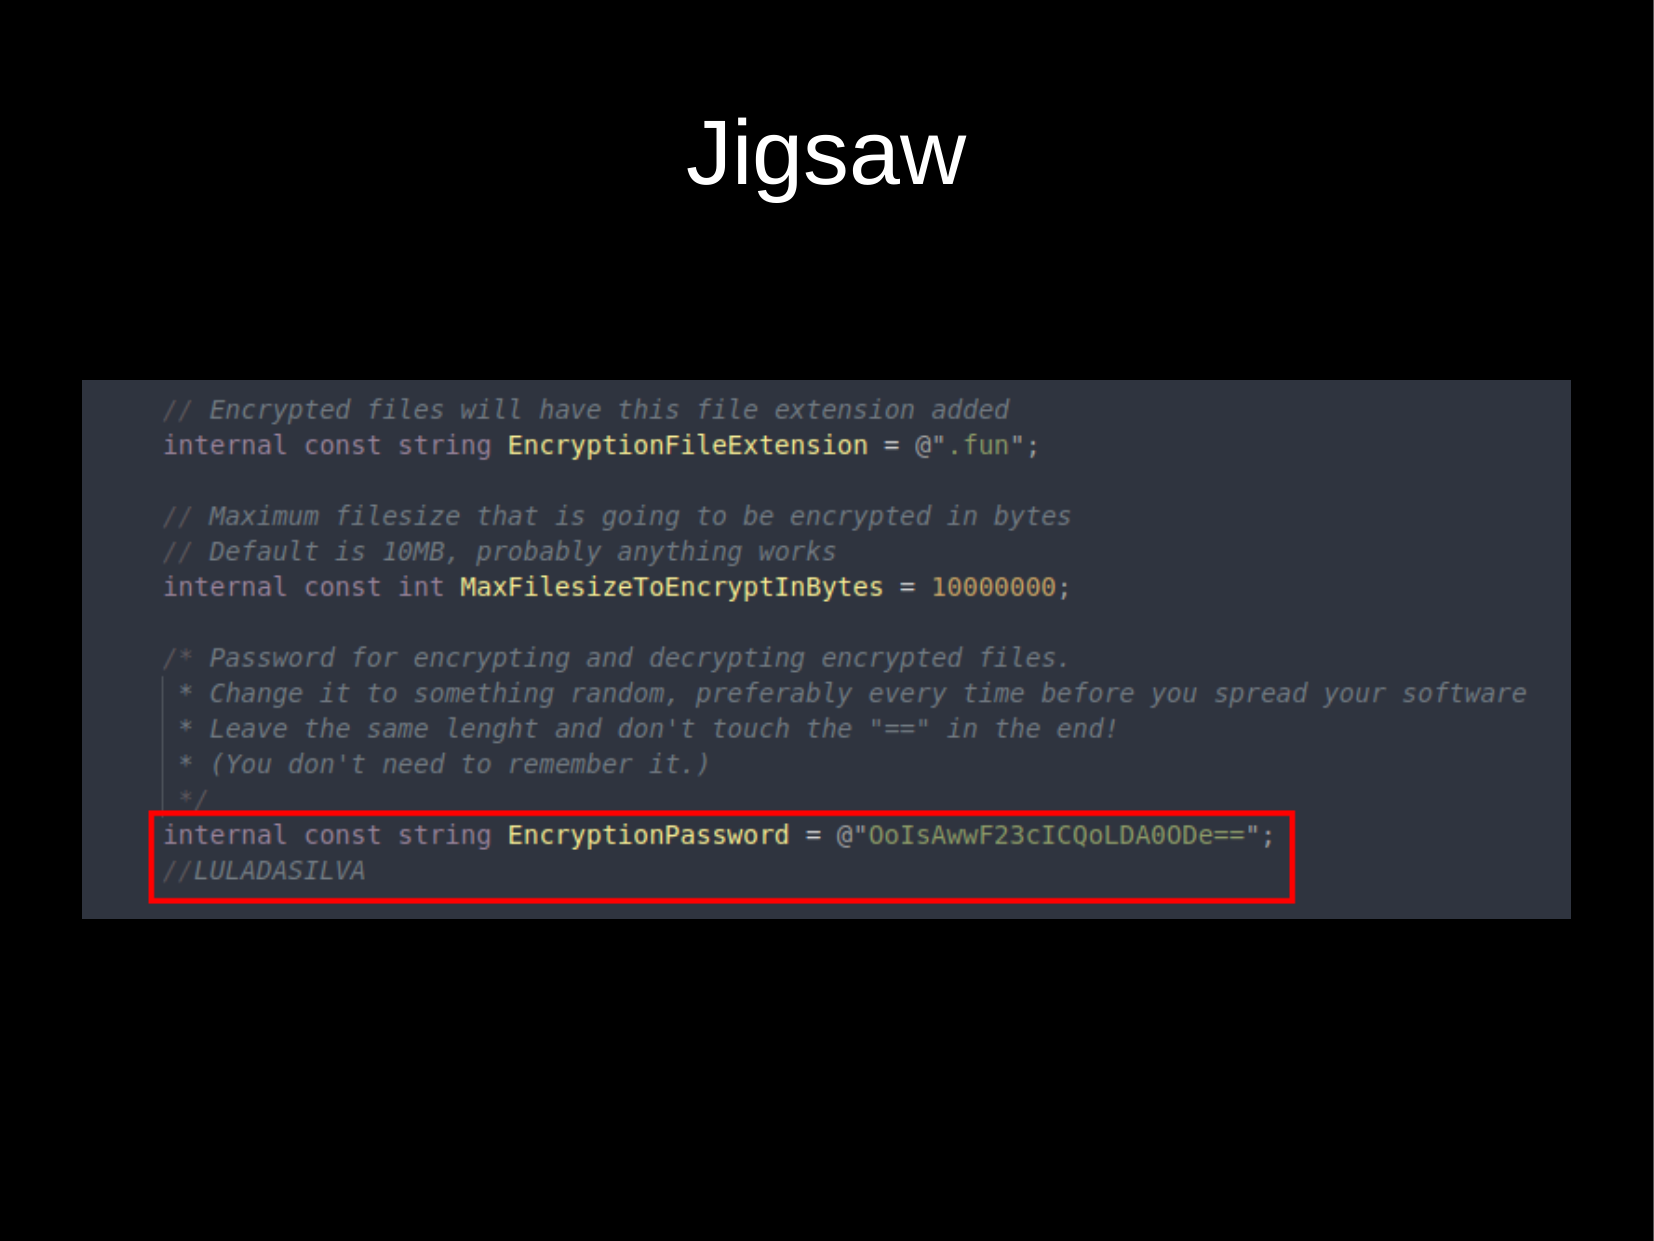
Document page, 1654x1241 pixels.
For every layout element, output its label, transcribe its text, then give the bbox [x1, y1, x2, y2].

title Jigsaw [82, 49, 1571, 257]
picture [0, 0, 1654, 1241]
